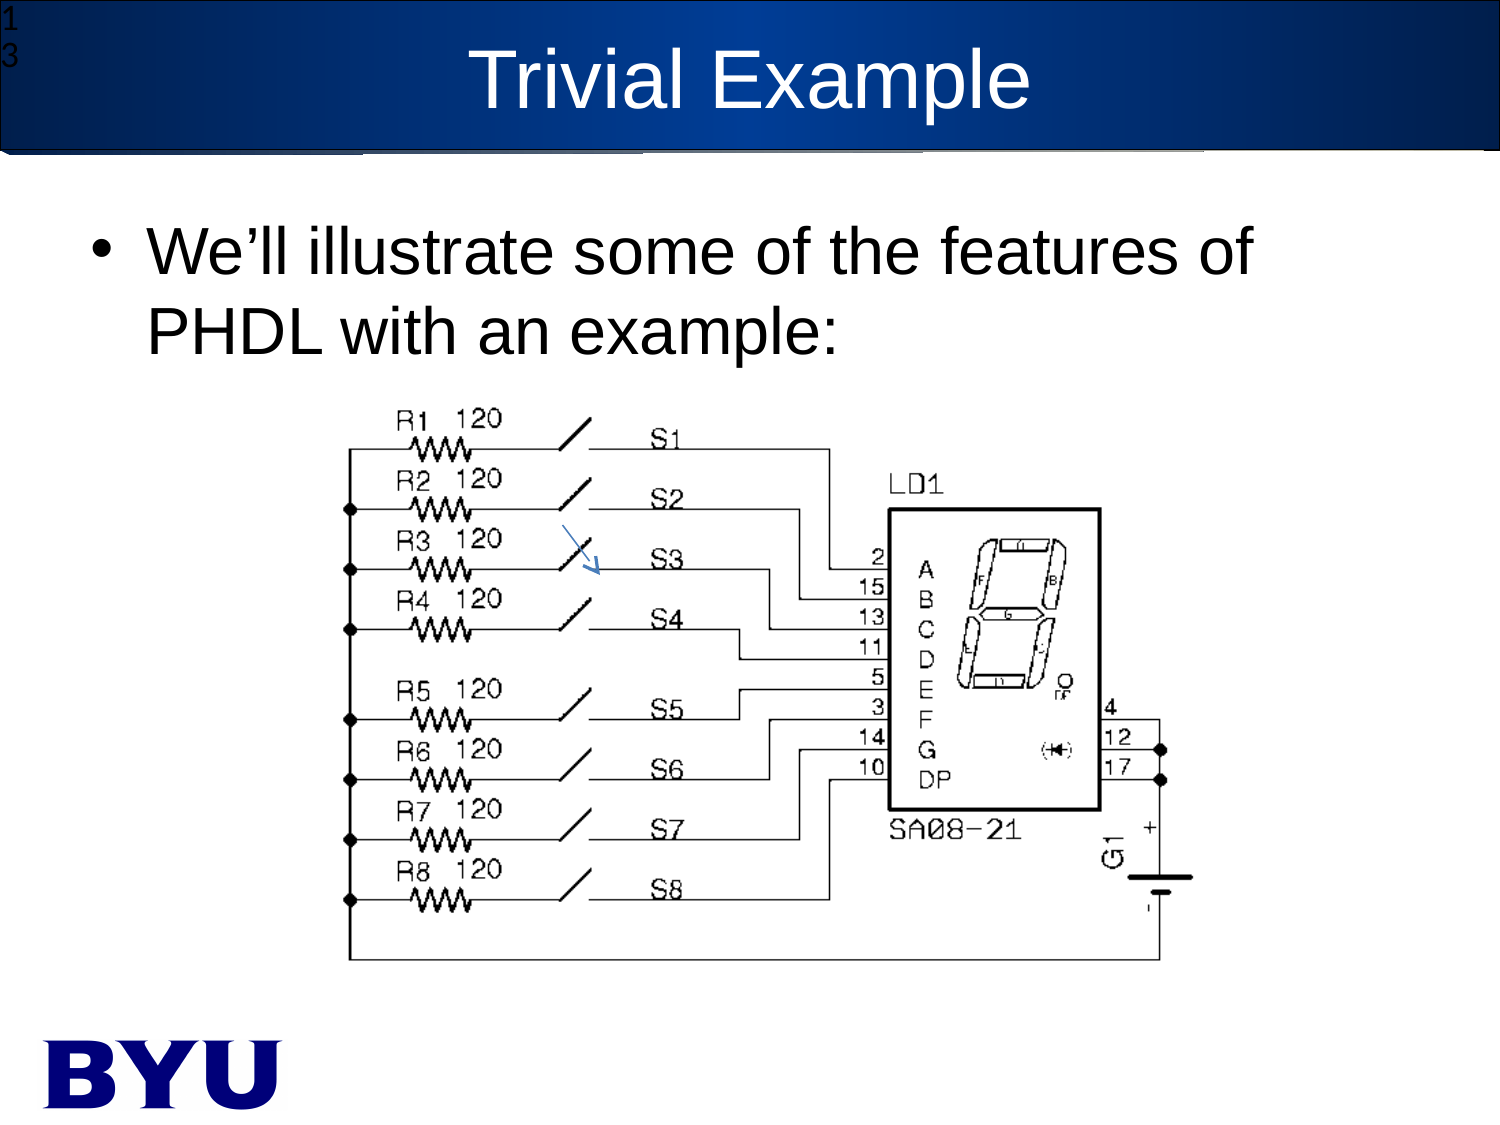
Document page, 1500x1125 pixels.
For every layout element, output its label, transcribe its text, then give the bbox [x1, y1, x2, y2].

picture [37, 1039, 288, 1111]
list We’ll illustrate some of the features of PHDL with an example: [75, 200, 1425, 1013]
title Trivial Example [75, 0, 1425, 150]
picture [323, 390, 1200, 988]
